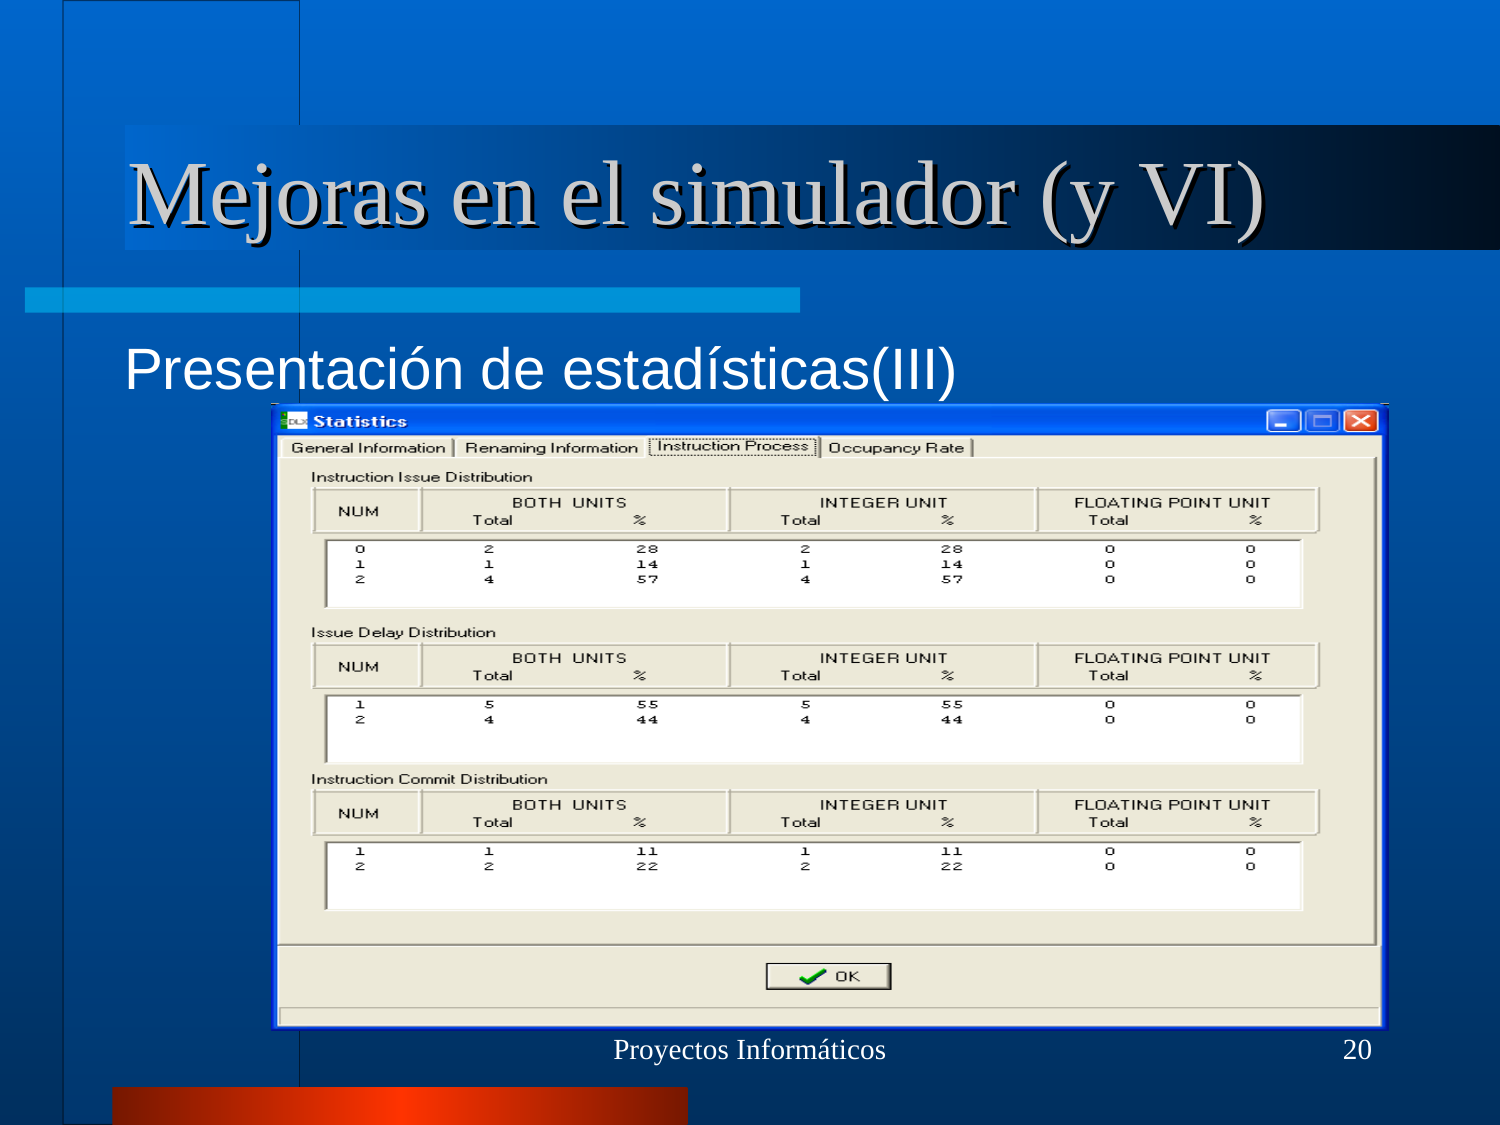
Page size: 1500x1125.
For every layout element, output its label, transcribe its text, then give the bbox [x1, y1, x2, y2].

text_box Presentación de estadísticas(III) [109, 323, 1126, 413]
title Mejoras en el simulador (y VI) [112, 99, 1388, 288]
picture [271, 403, 1389, 1031]
